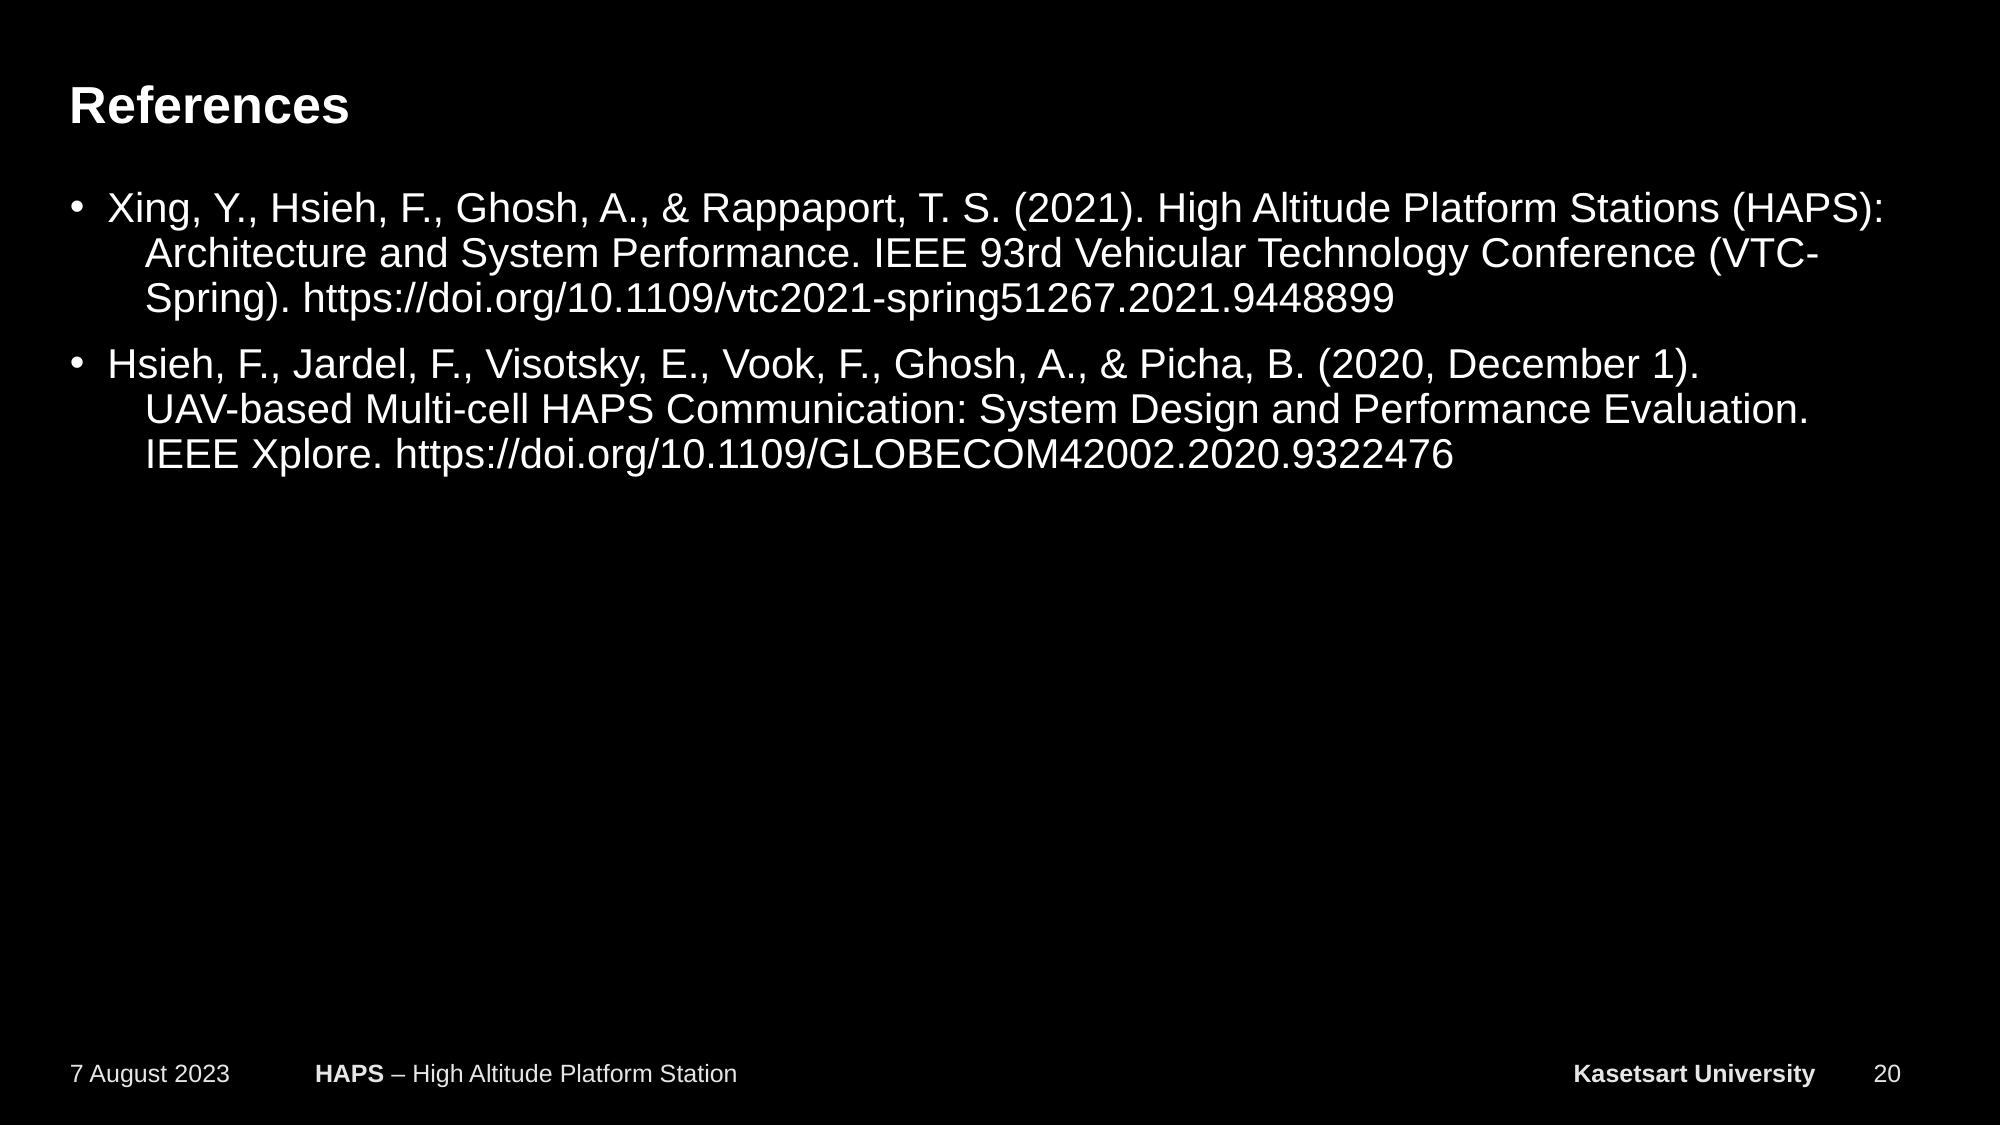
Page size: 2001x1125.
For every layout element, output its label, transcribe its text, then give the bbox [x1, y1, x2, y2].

title References [55, 59, 1945, 155]
text_box HAPS – High Altitude Platform Station Kasetsart University [272, 1042, 1858, 1103]
list Xing, Y., Hsieh, F., Ghosh, A., & Rappaport, T. S. (2021). High Altitude Platform Stations (HAPS): Architecture and System Performance. IEEE 93rd Vehicular Technology Conference (VTC-Spring). https://doi.org/10.1109/vtc2021-spring51267.2021.9448899 Hsieh, F., Jardel, F., Visotsky, E., Vook, F., Ghosh, A., & Picha, B. (2020, December 1). UAV-based Multi-cell HAPS Communication: System Design and Performance Evaluation. IEEE Xplore. https://doi.org/10.1109/GLOBECOM42002.2020.9322476 [55, 178, 1945, 799]
text_box [1858, 1042, 1945, 1103]
text_box 7 August 2023 [55, 1042, 248, 1103]
